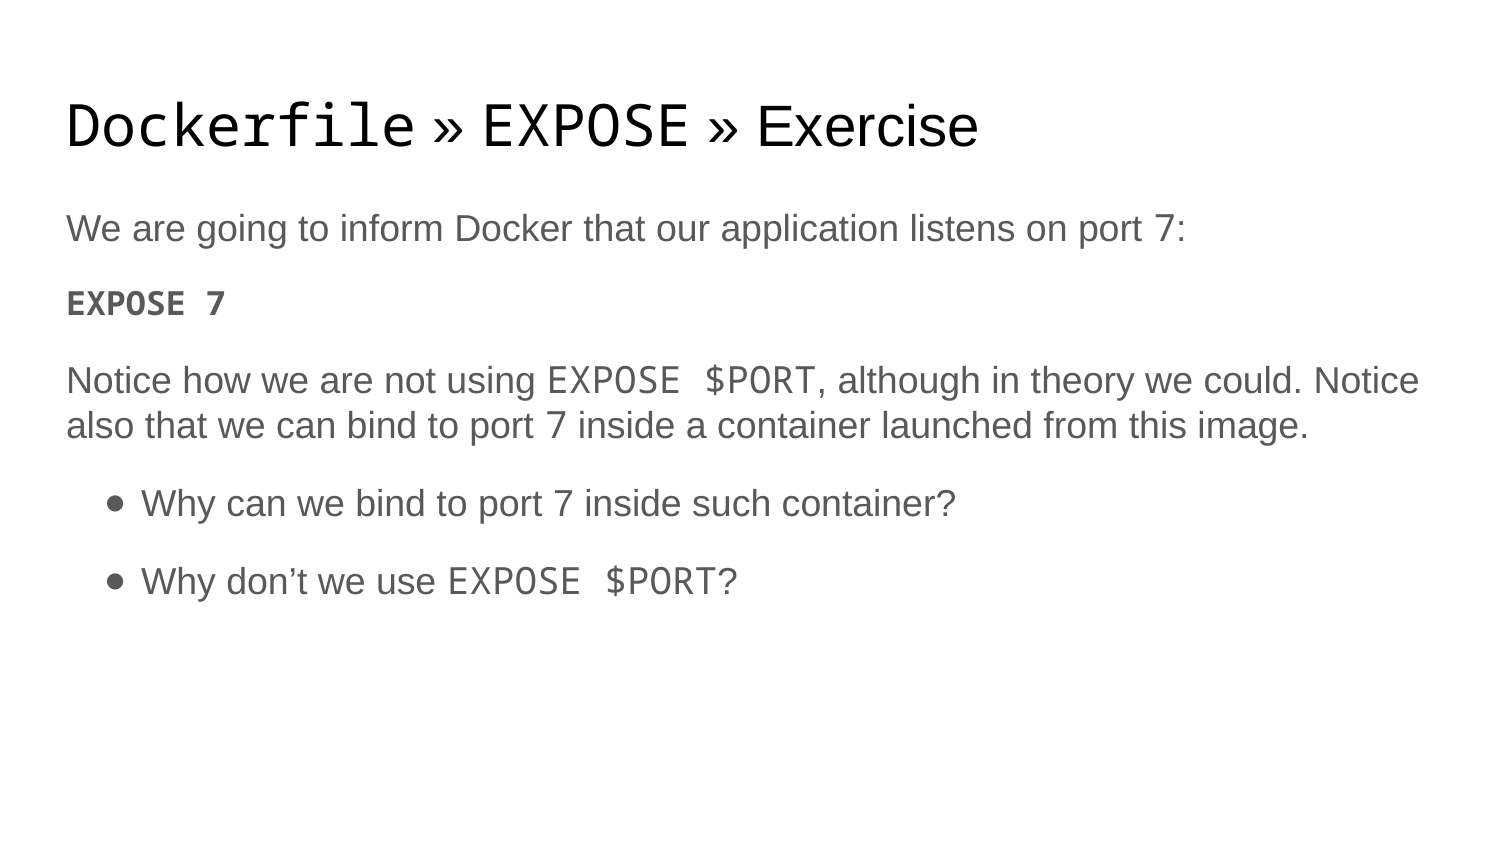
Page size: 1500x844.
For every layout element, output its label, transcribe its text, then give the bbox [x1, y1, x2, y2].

list We are going to inform Docker that our application listens on port 7: EXPOSE 7 Notice how we are not using EXPOSE $PORT, although in theory we could. Notice also that we can bind to port 7 inside a container launched from this image. Why can we bind to port 7 inside such container? Why don’t we use EXPOSE $PORT? [51, 189, 1449, 750]
title Dockerfile » EXPOSE » Exercise [51, 72, 1449, 167]
